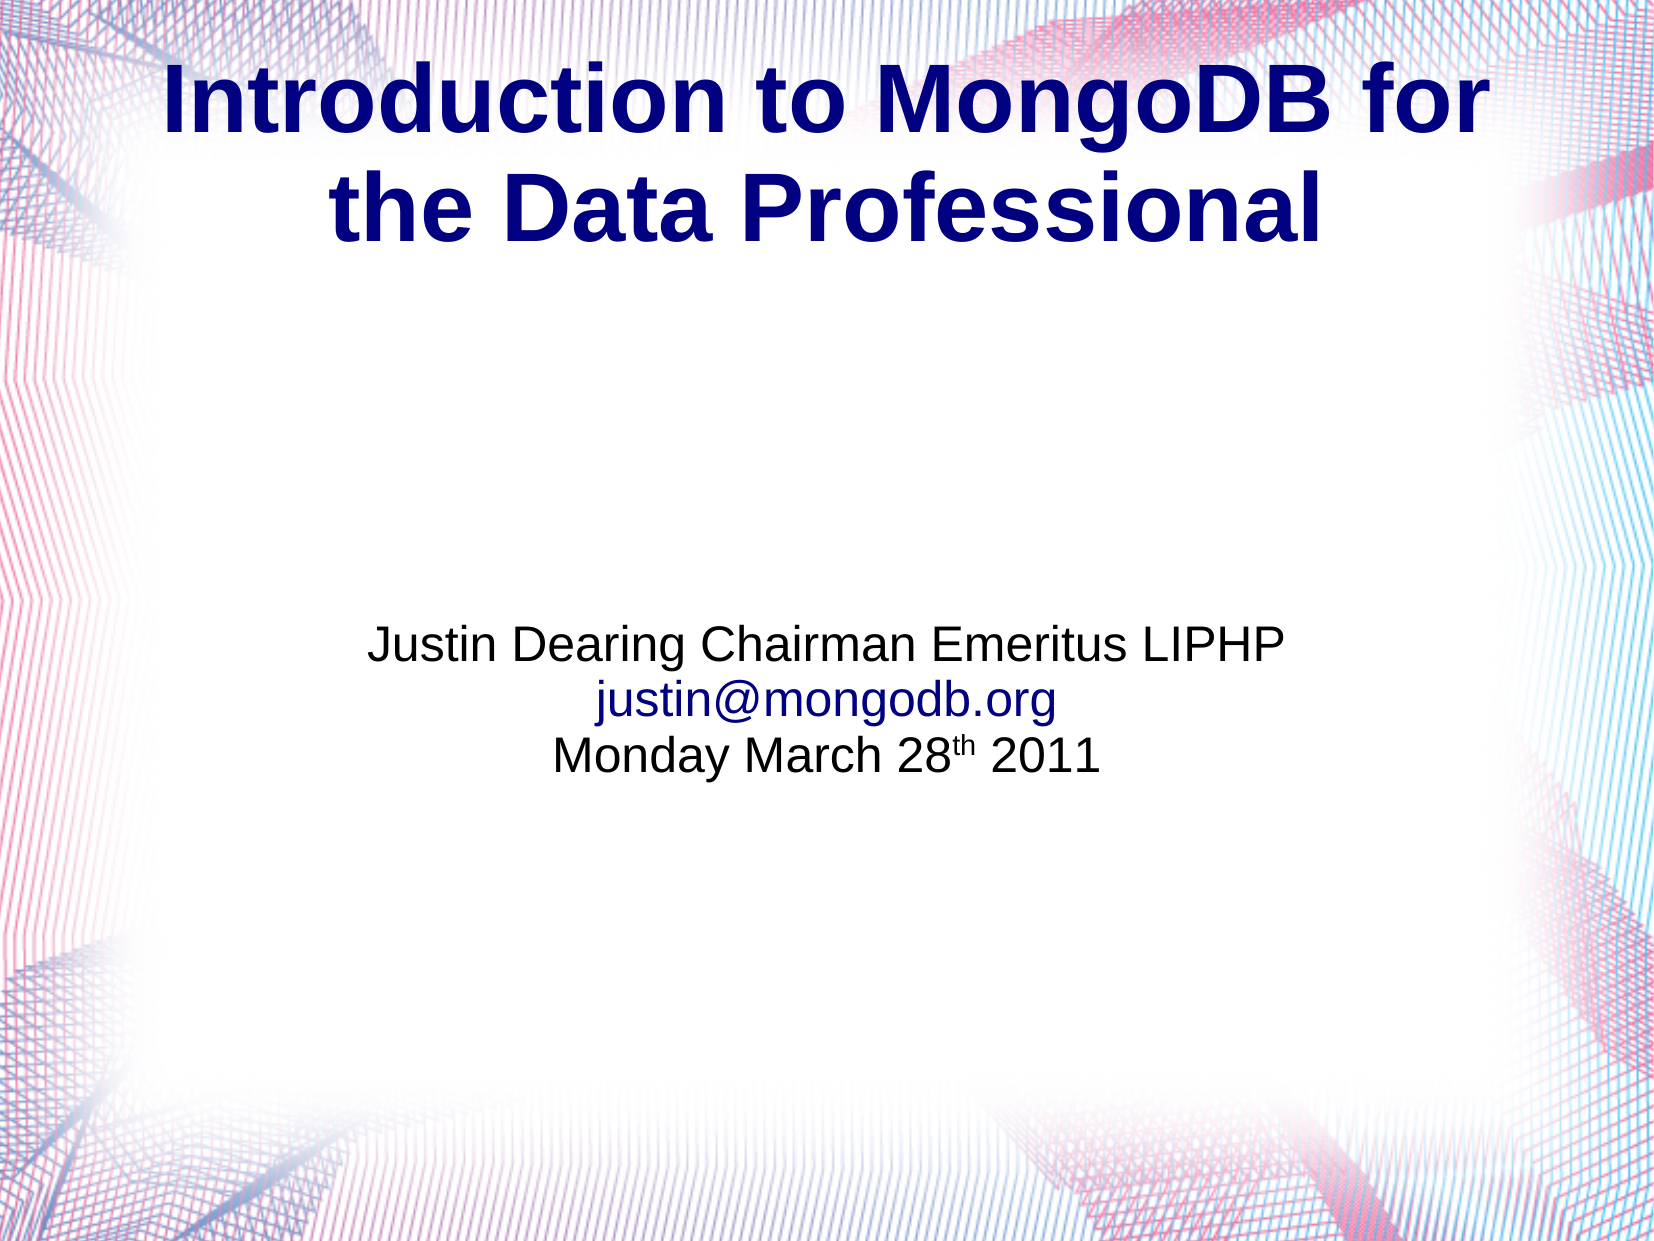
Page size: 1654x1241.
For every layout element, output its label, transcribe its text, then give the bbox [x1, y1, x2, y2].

picture [0, 0, 1654, 1241]
subtitle Justin Dearing Chairman Emeritus LIPHP justin@mongodb.org Monday March 28th 2011 [82, 290, 1571, 1109]
title Introduction to MongoDB for the Data Professional [82, 43, 1571, 263]
